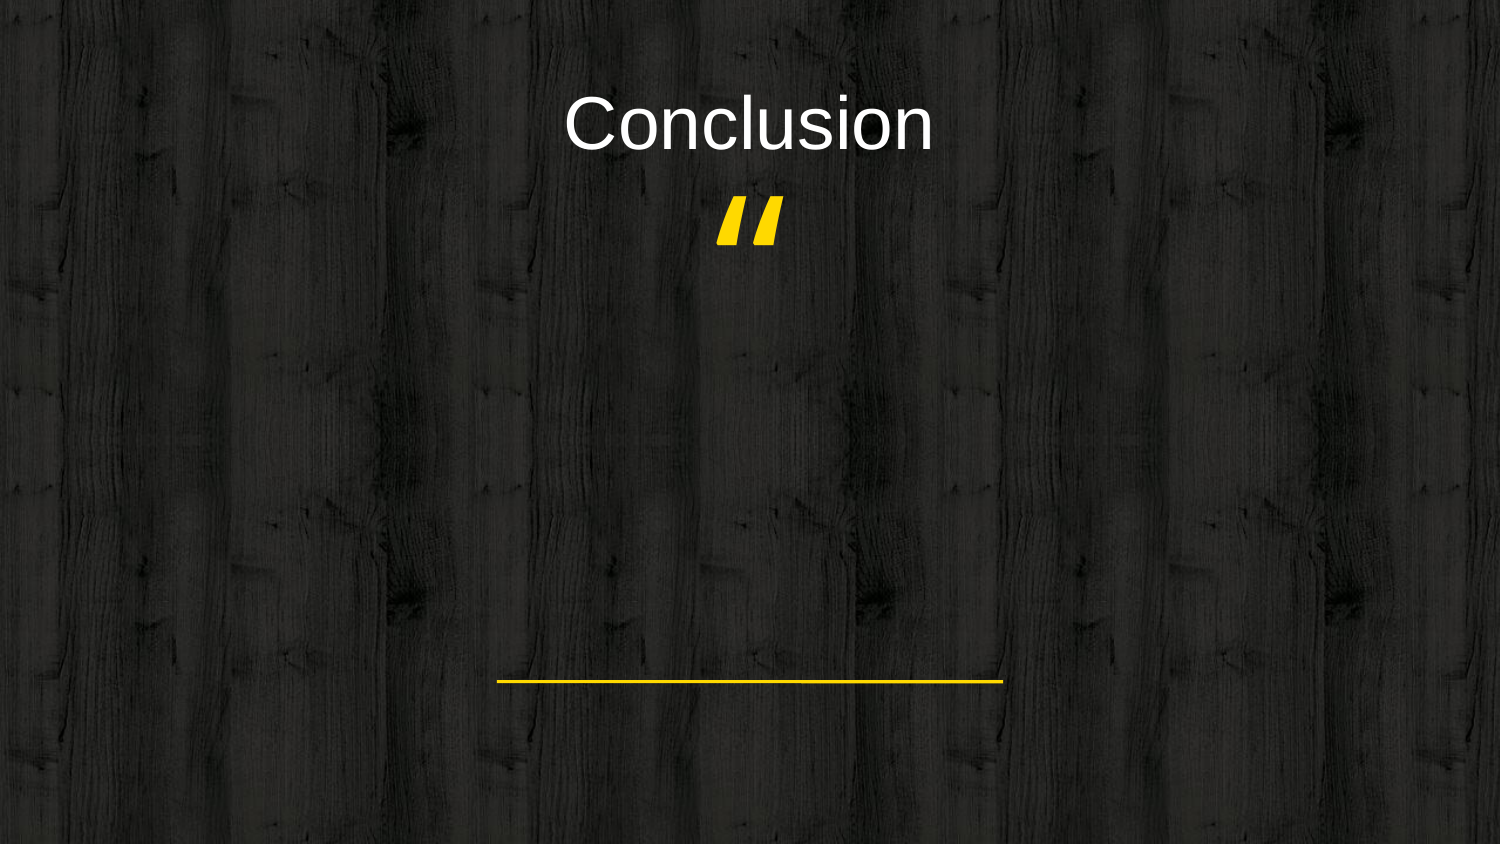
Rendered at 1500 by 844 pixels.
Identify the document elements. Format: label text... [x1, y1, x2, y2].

text_box Conclusion [549, 67, 987, 212]
picture [0, 0, 1500, 844]
